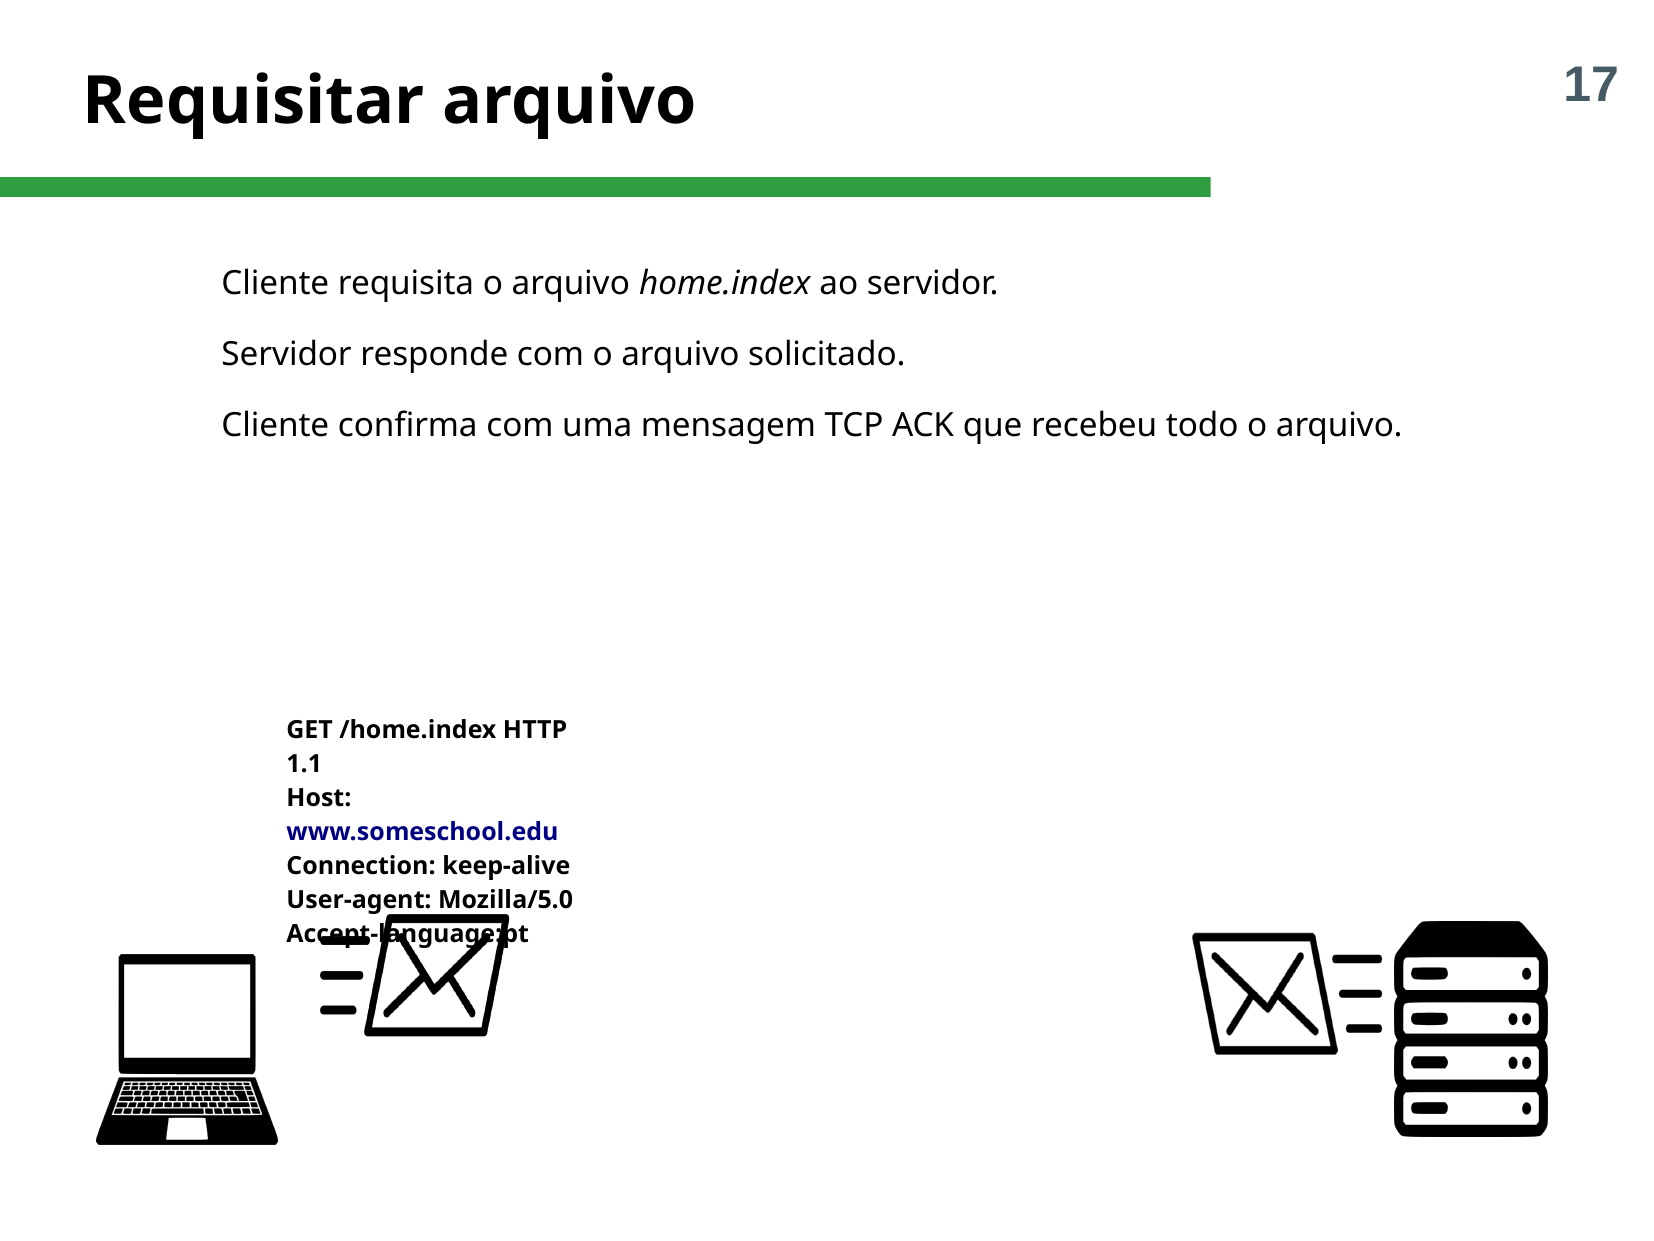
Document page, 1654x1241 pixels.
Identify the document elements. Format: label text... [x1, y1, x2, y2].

text_box Cliente requisita o arquivo home.index ao servidor. [206, 251, 1447, 322]
picture [307, 831, 522, 1119]
text_box Cliente confirma com uma mensagem TCP ACK que recebeu todo o arquivo. [206, 393, 1447, 517]
picture [1179, 850, 1548, 1137]
text_box GET /home.index HTTP 1.1 Host: www.someschool.edu Connection: keep-alive User-agent: Mozilla/5.0 Accept-language:pt [271, 704, 621, 947]
title Requisitar arquivo [82, 0, 1152, 202]
picture [96, 954, 278, 1145]
text_box Servidor responde com o arquivo solicitado. [206, 322, 1447, 393]
